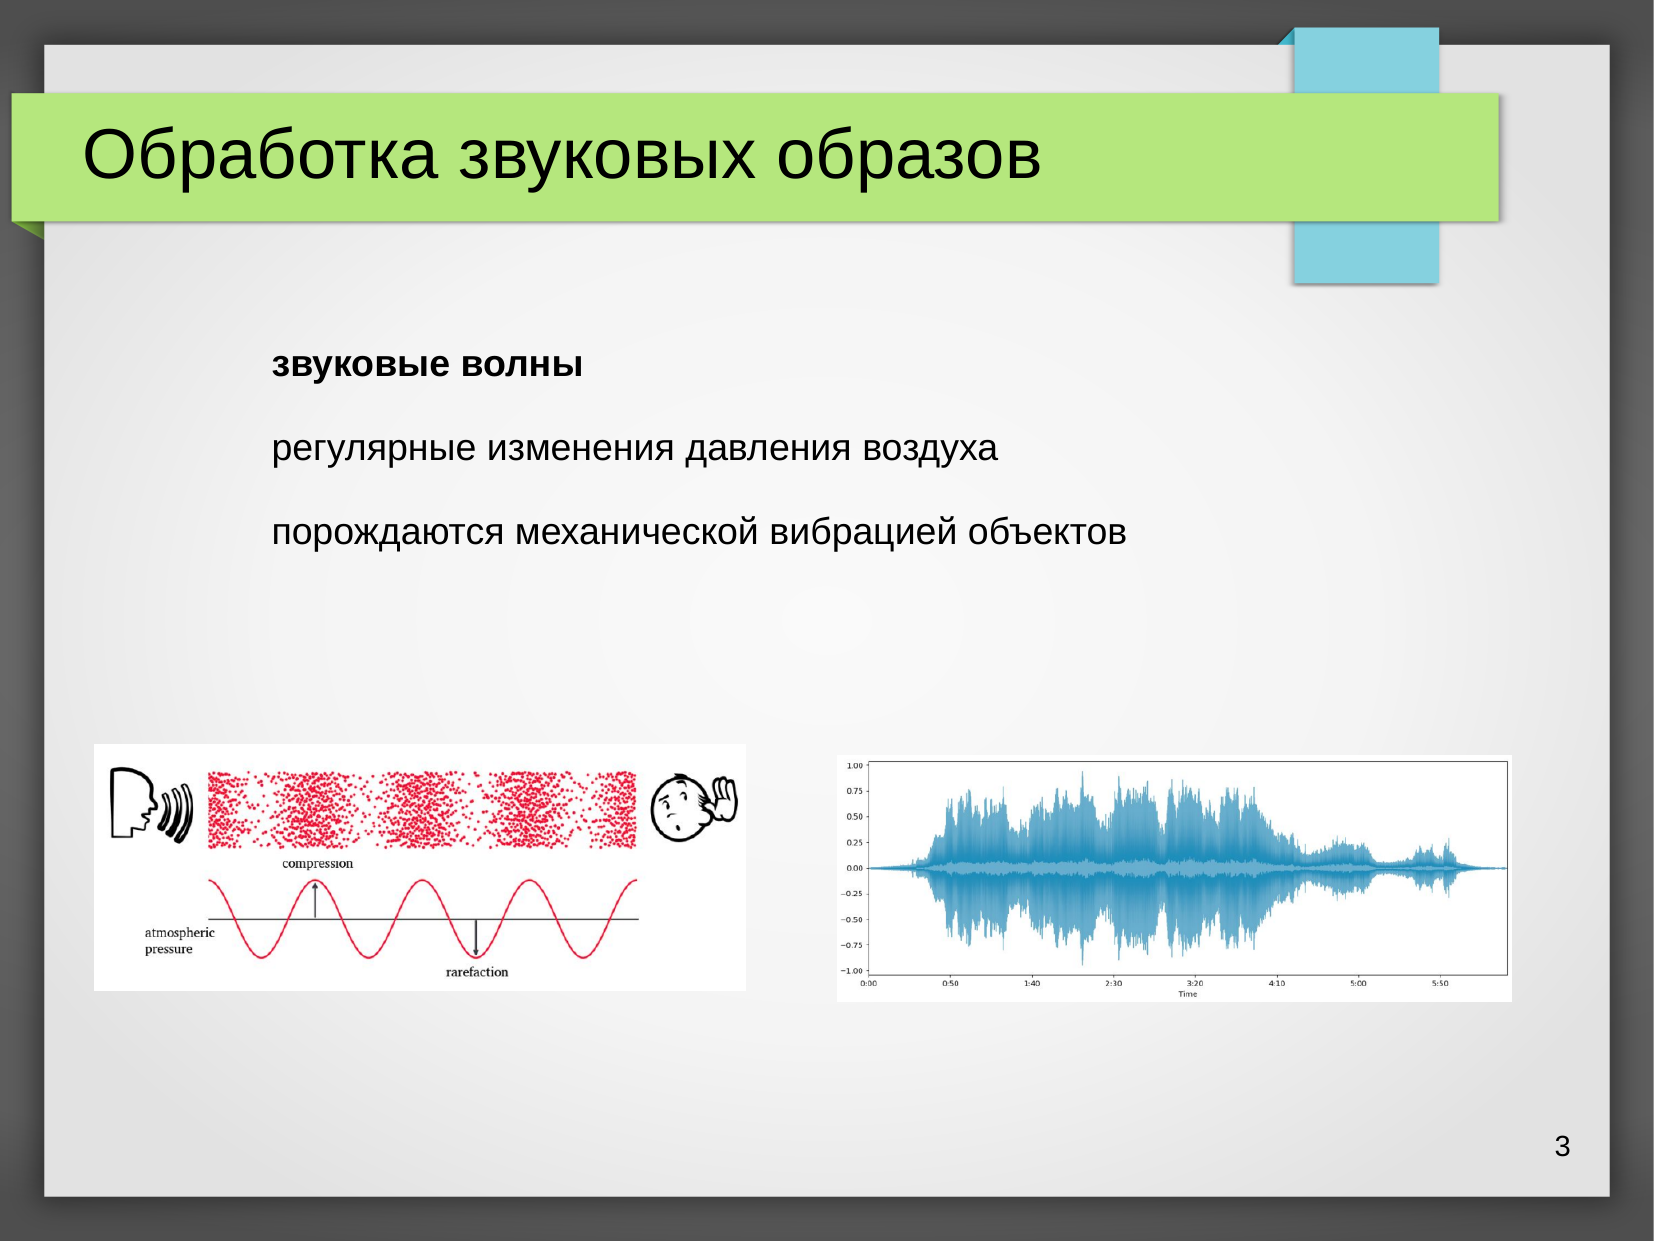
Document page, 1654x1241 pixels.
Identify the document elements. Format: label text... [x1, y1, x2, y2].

title Обработка звуковых образов [82, 114, 1406, 194]
picture [0, 0, 1654, 1241]
text_box звуковые волны регулярные изменения давления воздуха порождаются механической вибрацией объектов [271, 342, 1264, 637]
